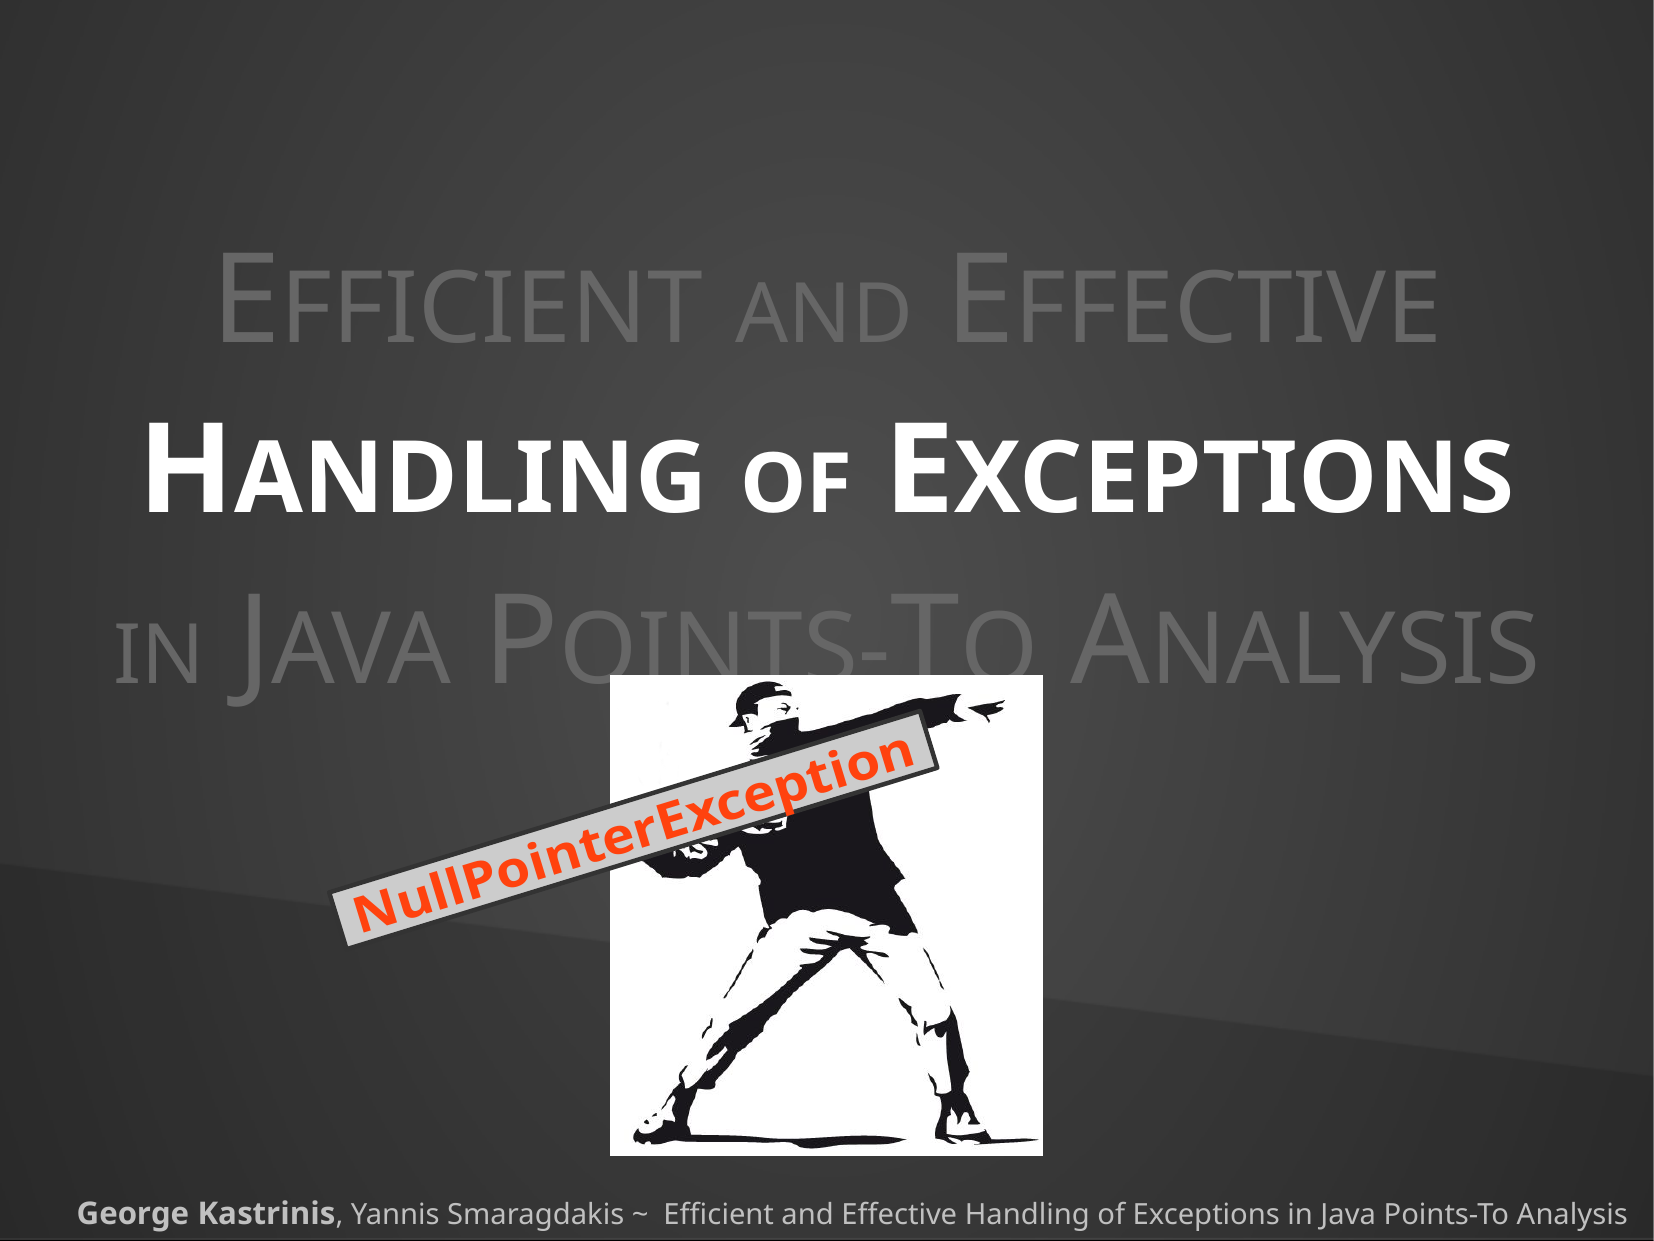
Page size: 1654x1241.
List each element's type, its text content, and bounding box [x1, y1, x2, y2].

text_box NullPointerException [329, 711, 938, 950]
picture [0, 0, 1654, 1241]
text_box EFFICIENT AND EFFECTIVE HANDLING OF EXCEPTIONS IN JAVA POINTS-TO ANALYSIS [51, 201, 1603, 669]
